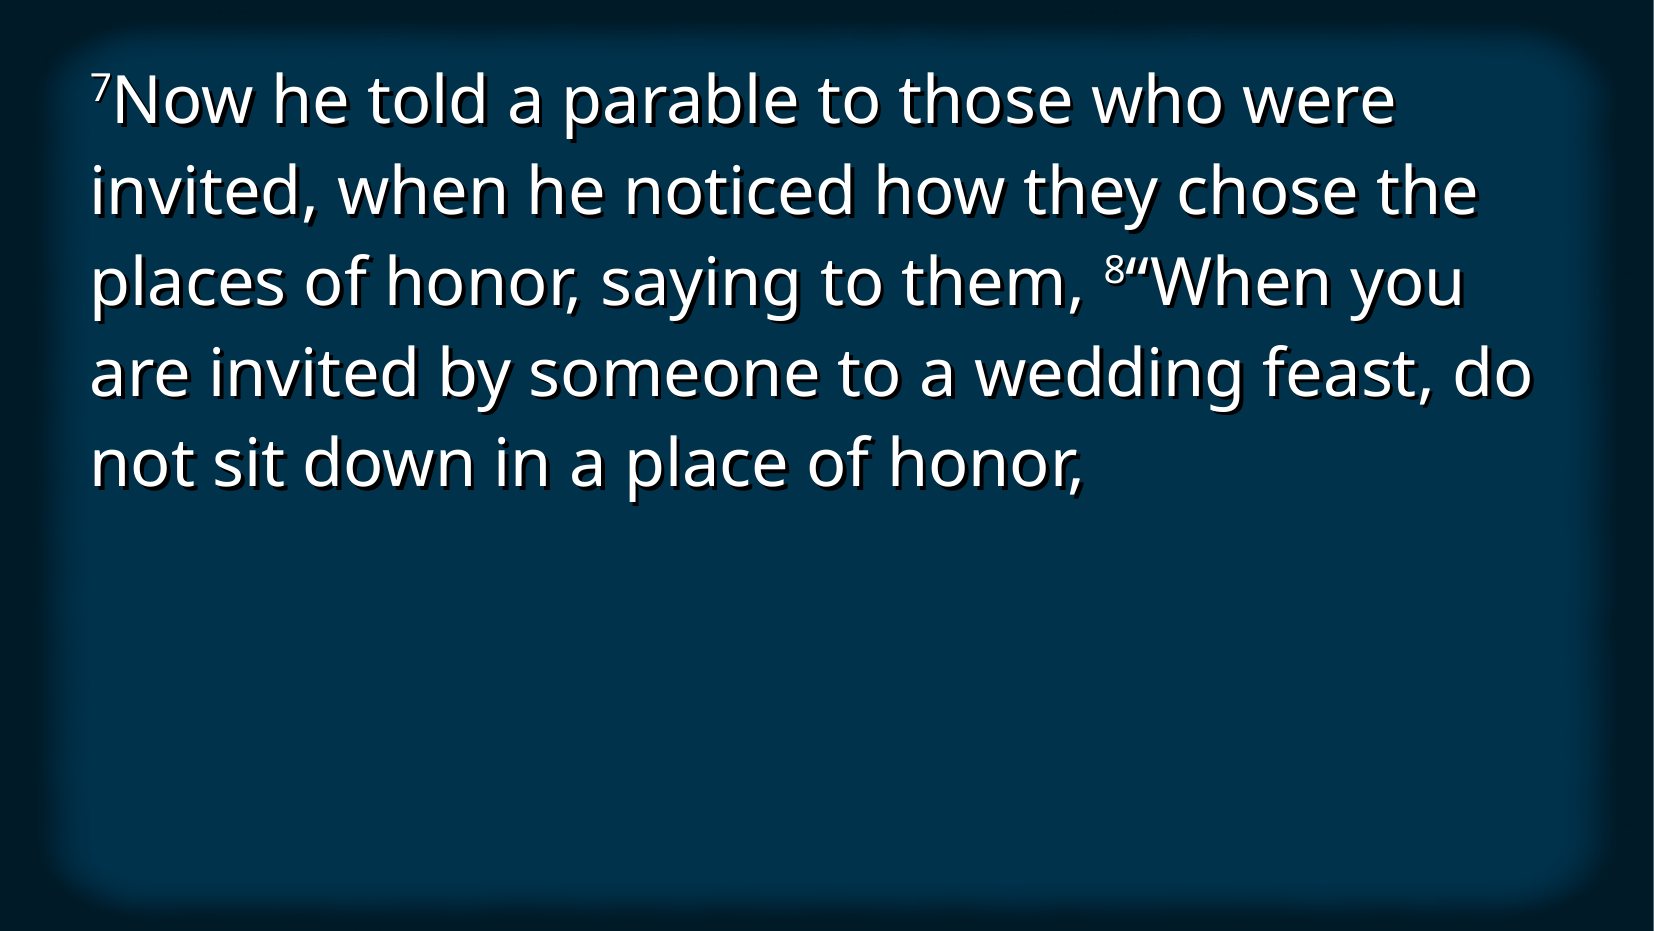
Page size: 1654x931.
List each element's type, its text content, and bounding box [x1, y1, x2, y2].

picture [0, 0, 1654, 931]
text_box 7Now he told a parable to those who were invited, when he noticed how they chose the places of honor, saying to them, 8“When you are invited by someone to a wedding feast, do not sit down in a place of honor, [75, 45, 1576, 526]
